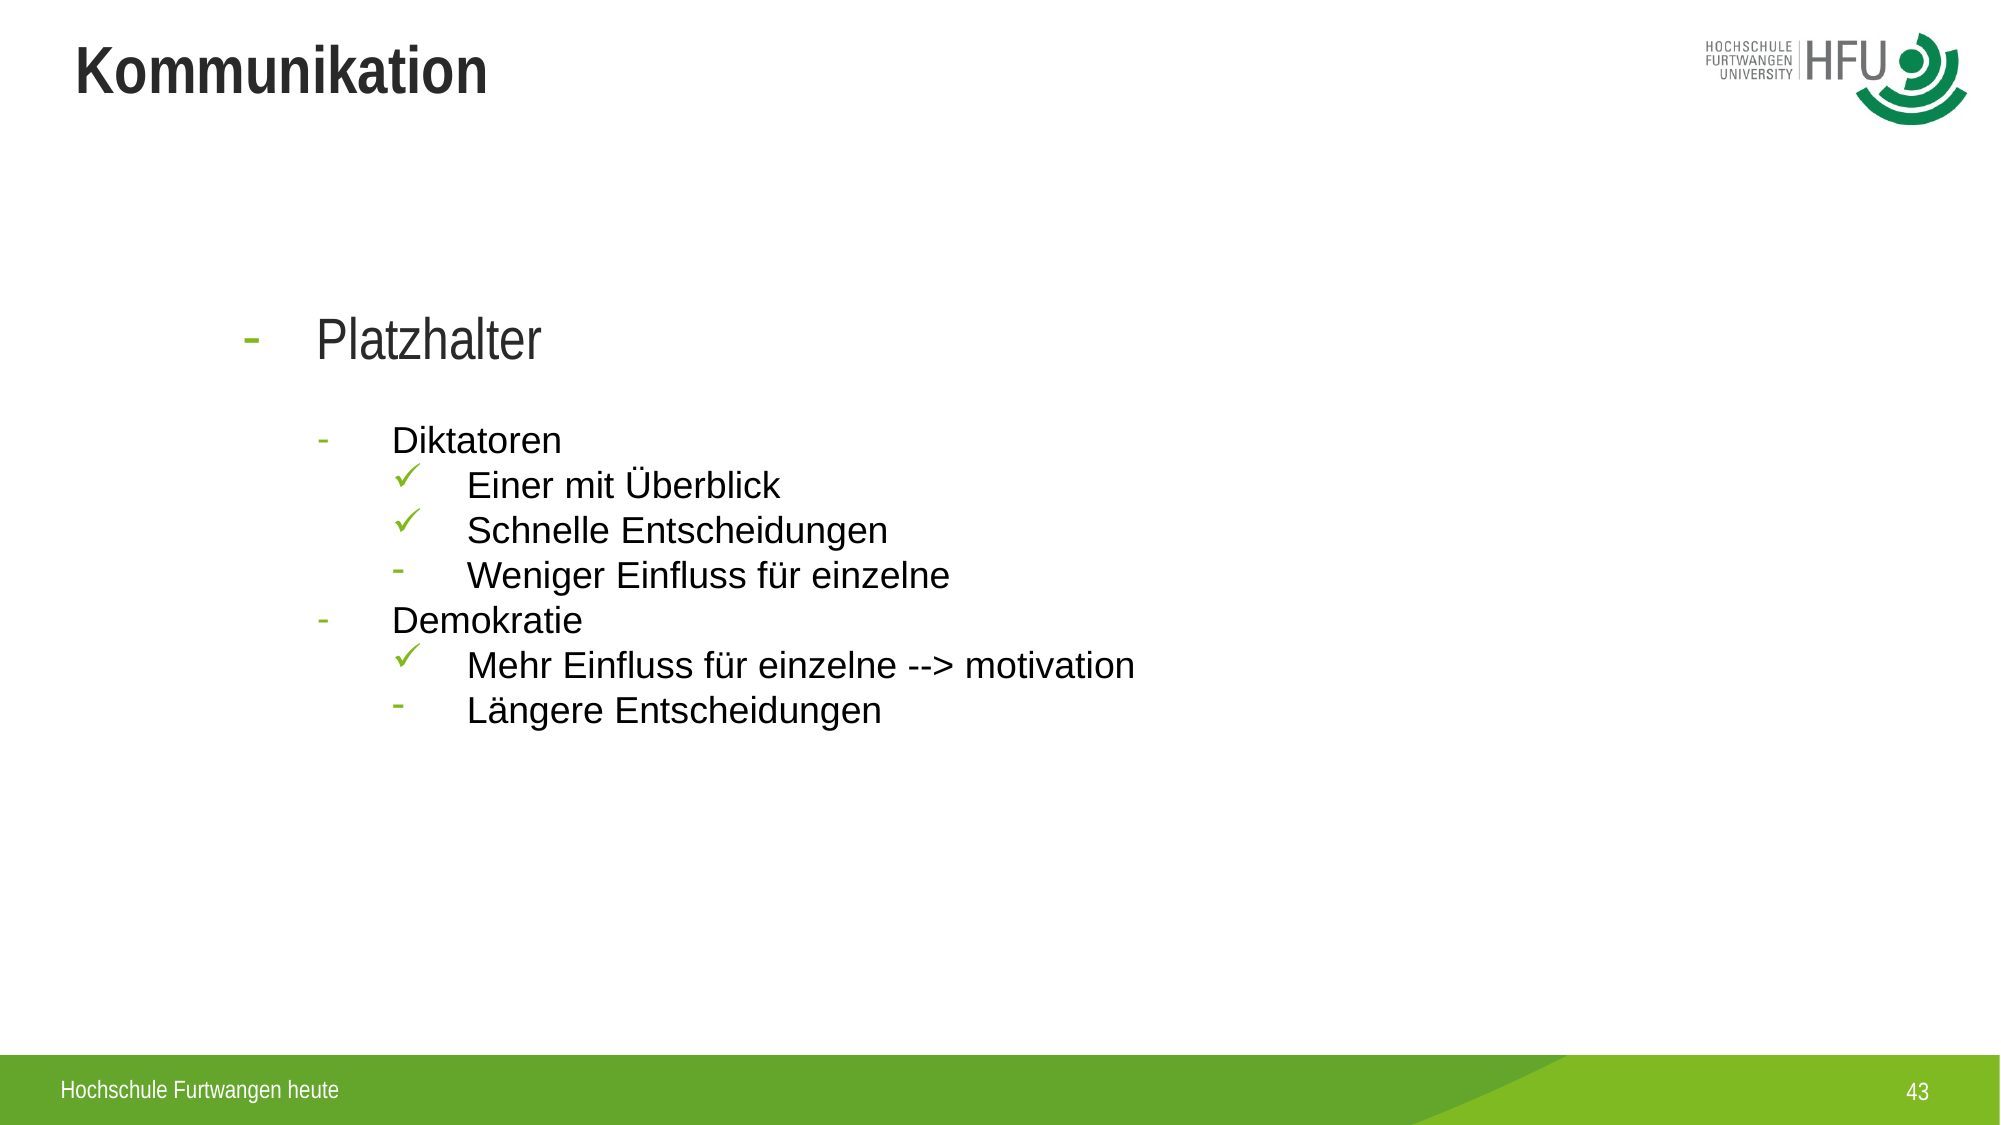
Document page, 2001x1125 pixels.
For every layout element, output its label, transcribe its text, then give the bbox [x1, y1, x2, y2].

text_box Kommunikation [60, 28, 1591, 102]
picture [1689, 19, 1981, 137]
text_box Platzhalter Diktatoren Einer mit Überblick Schnelle Entscheidungen Weniger Einfluss für einzelne Demokratie Mehr Einfluss für einzelne --> motivation Längere Entscheidungen [151, 248, 1642, 830]
text_box <number> [1672, 1057, 1945, 1124]
picture [0, 1055, 2000, 1125]
text_box Hochschule Furtwangen heute [60, 1058, 985, 1119]
